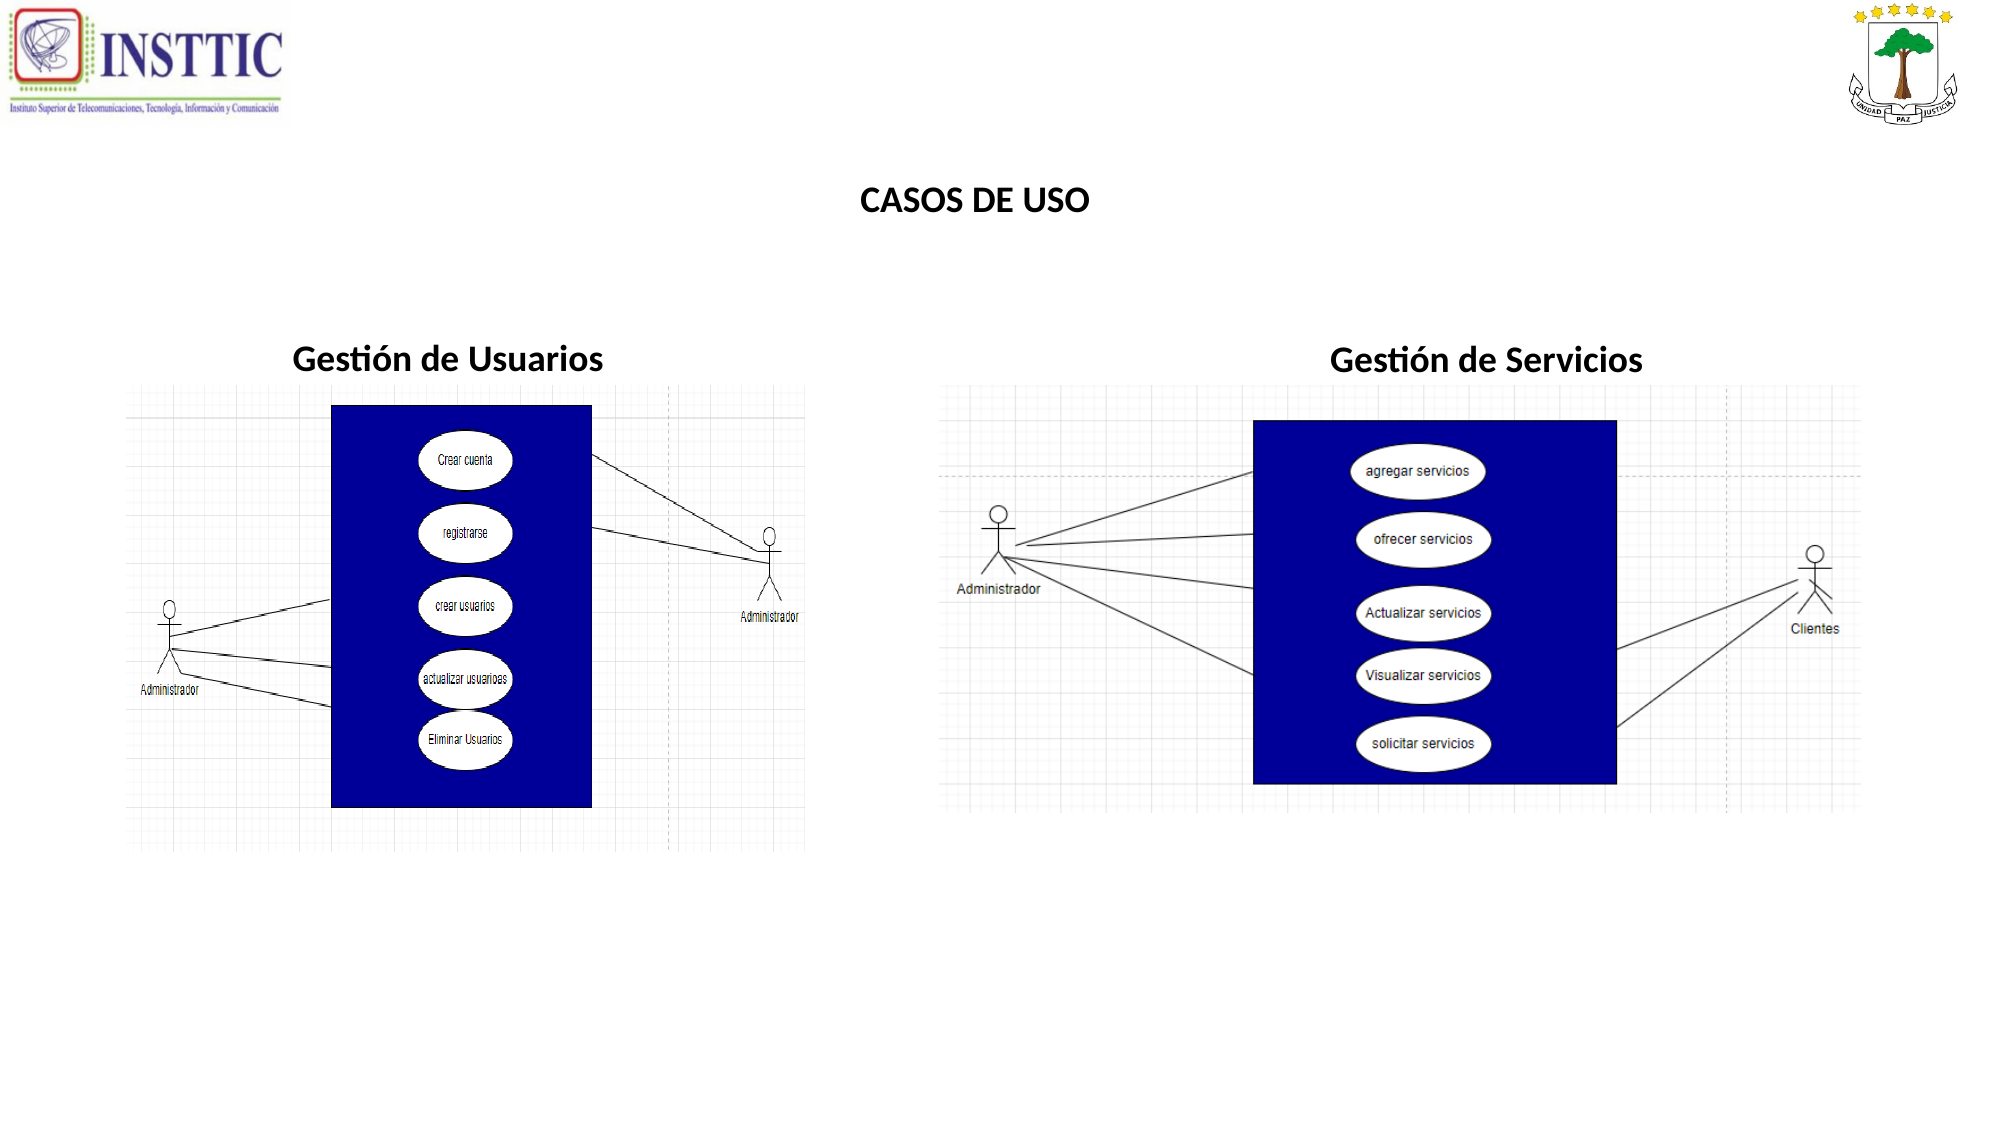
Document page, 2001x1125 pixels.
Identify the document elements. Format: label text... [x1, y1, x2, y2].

text_box CASOS DE USO [845, 165, 1276, 227]
text_box Gestión de Usuarios [236, 324, 661, 386]
picture [126, 385, 805, 852]
text_box Gestión de Servicios [1315, 324, 1694, 386]
picture [939, 385, 1861, 813]
picture [0, 0, 291, 127]
picture [1803, 0, 2000, 129]
